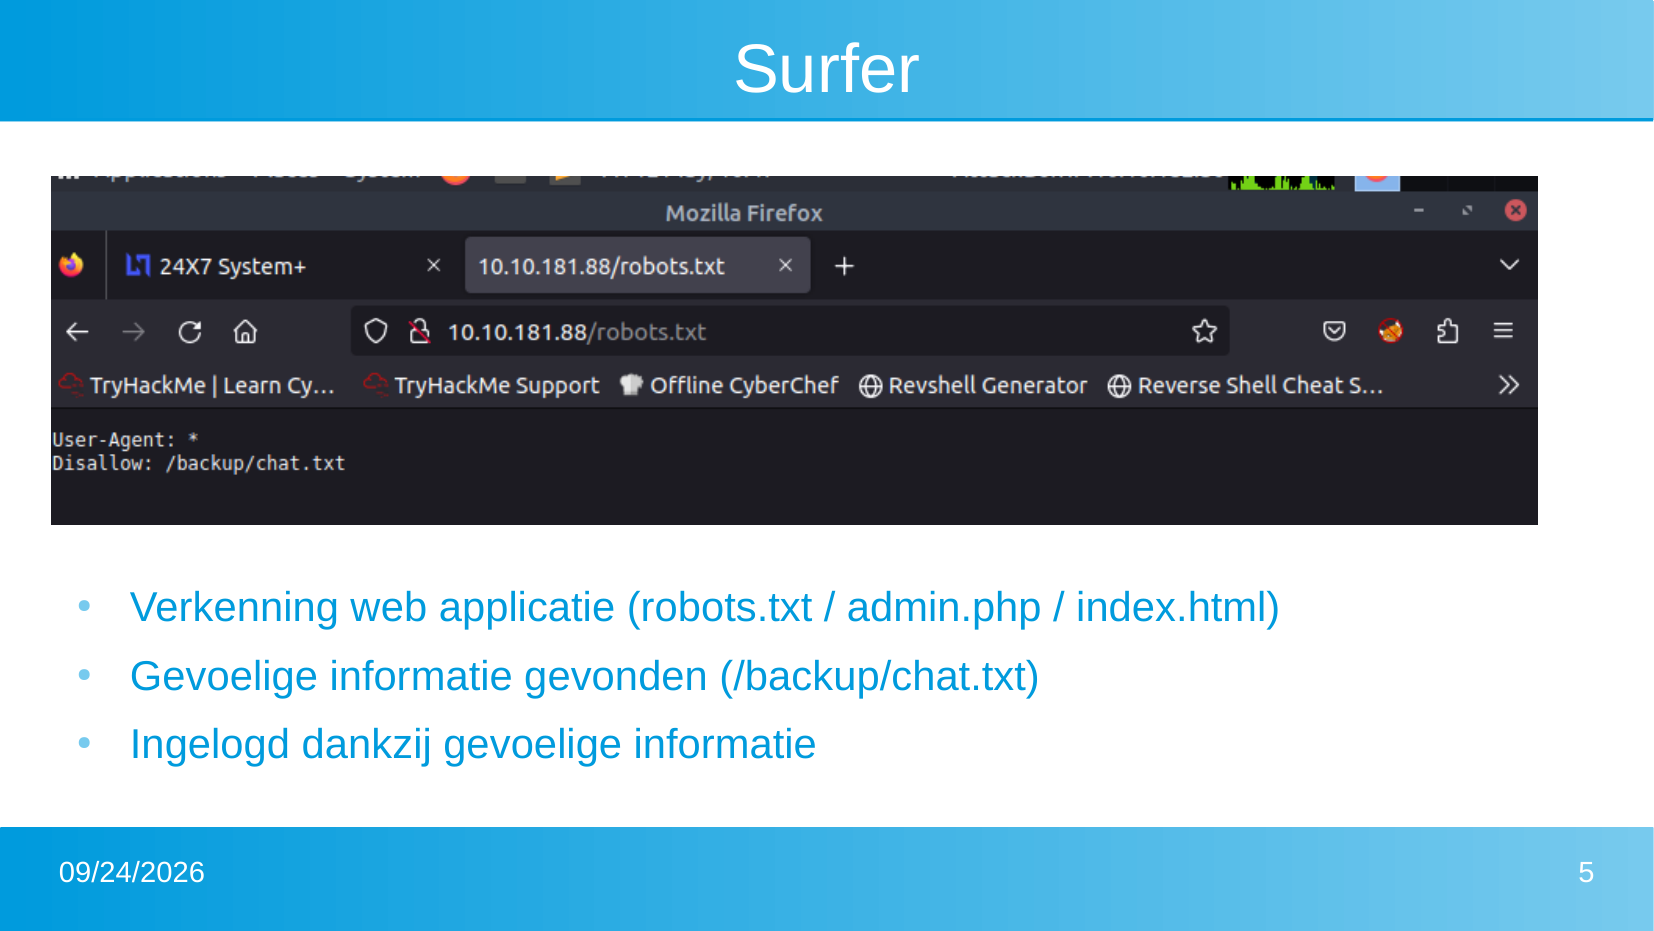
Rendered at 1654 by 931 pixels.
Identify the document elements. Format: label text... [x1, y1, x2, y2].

list Verkenning web applicatie (robots.txt / admin.php / index.html) Gevoelige informatie gevonden (/backup/chat.txt) Ingelogd dankzij gevoelige informatie [59, 526, 1538, 768]
title Surfer [59, 29, 1595, 108]
picture [51, 176, 1538, 526]
